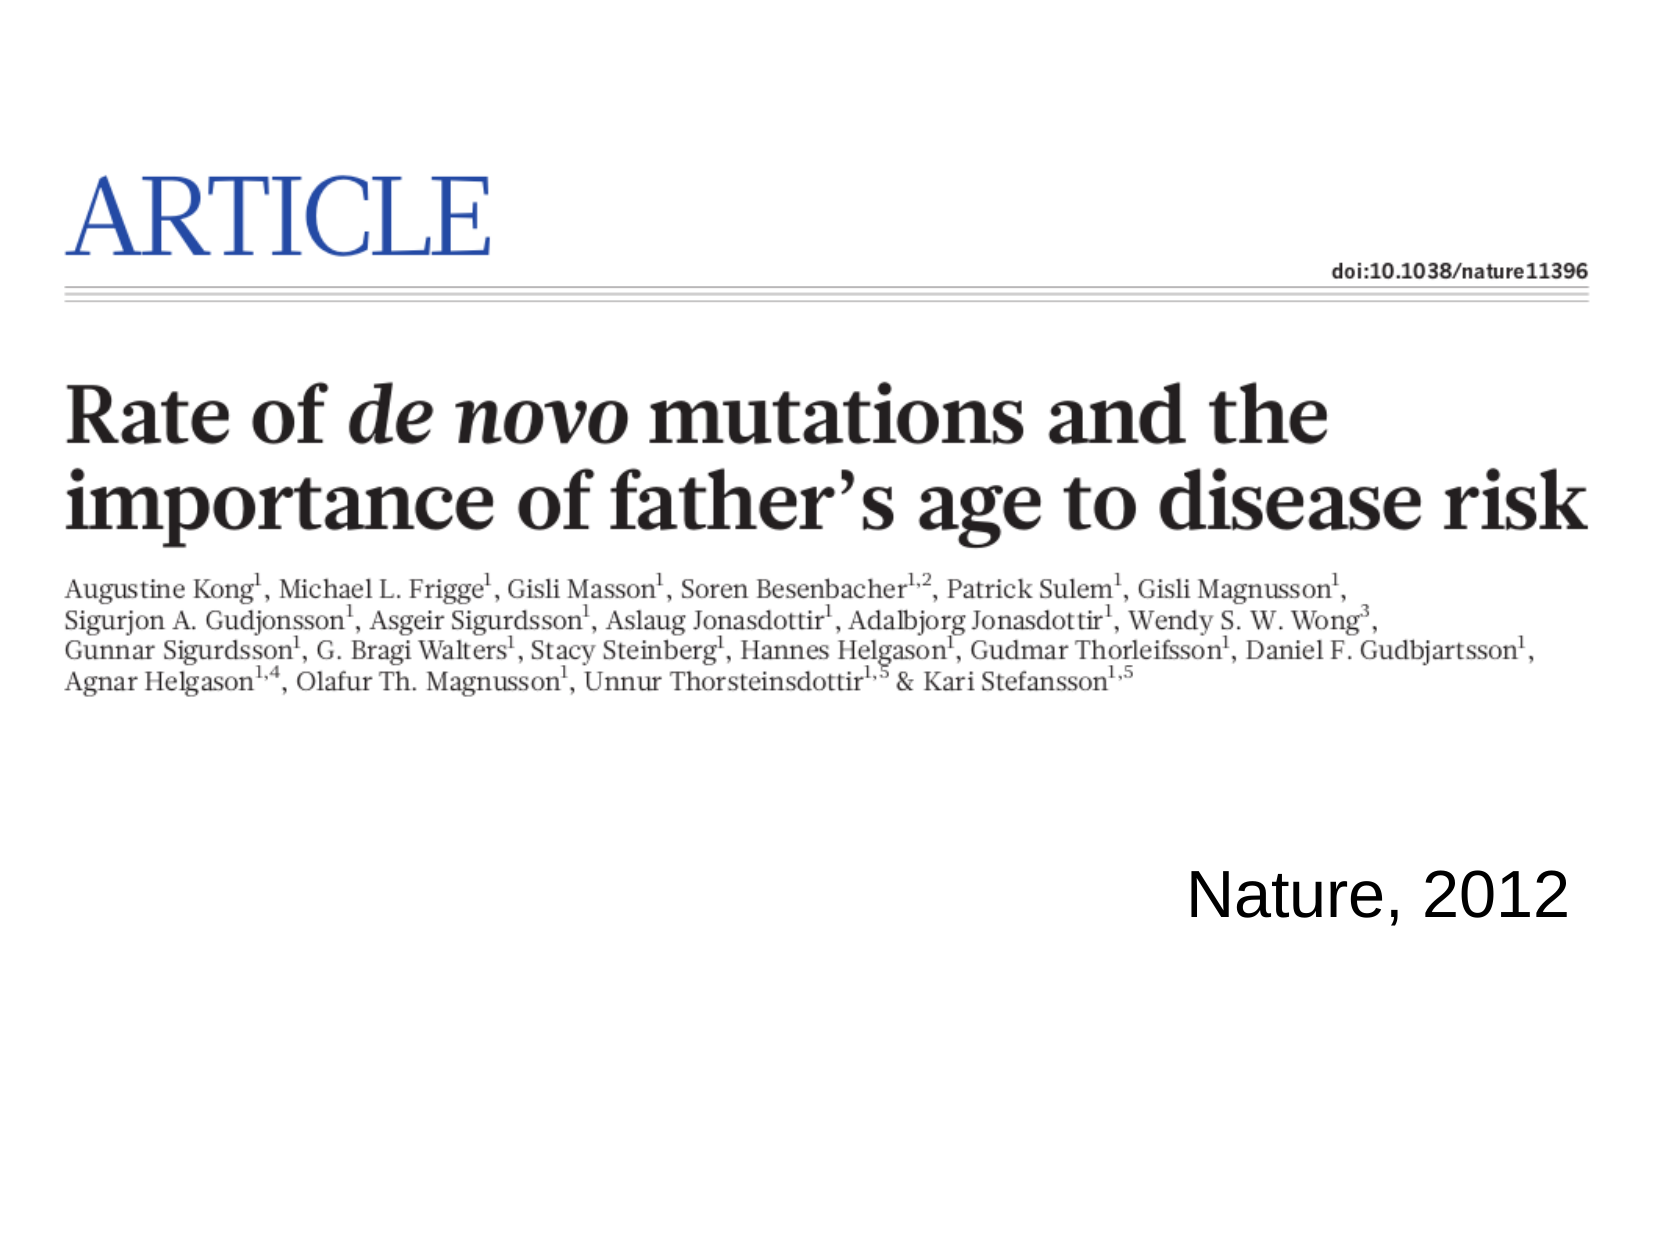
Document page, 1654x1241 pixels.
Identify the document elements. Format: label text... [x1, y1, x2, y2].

title Nature, 2012 [82, 753, 1571, 961]
picture [38, 130, 1621, 747]
